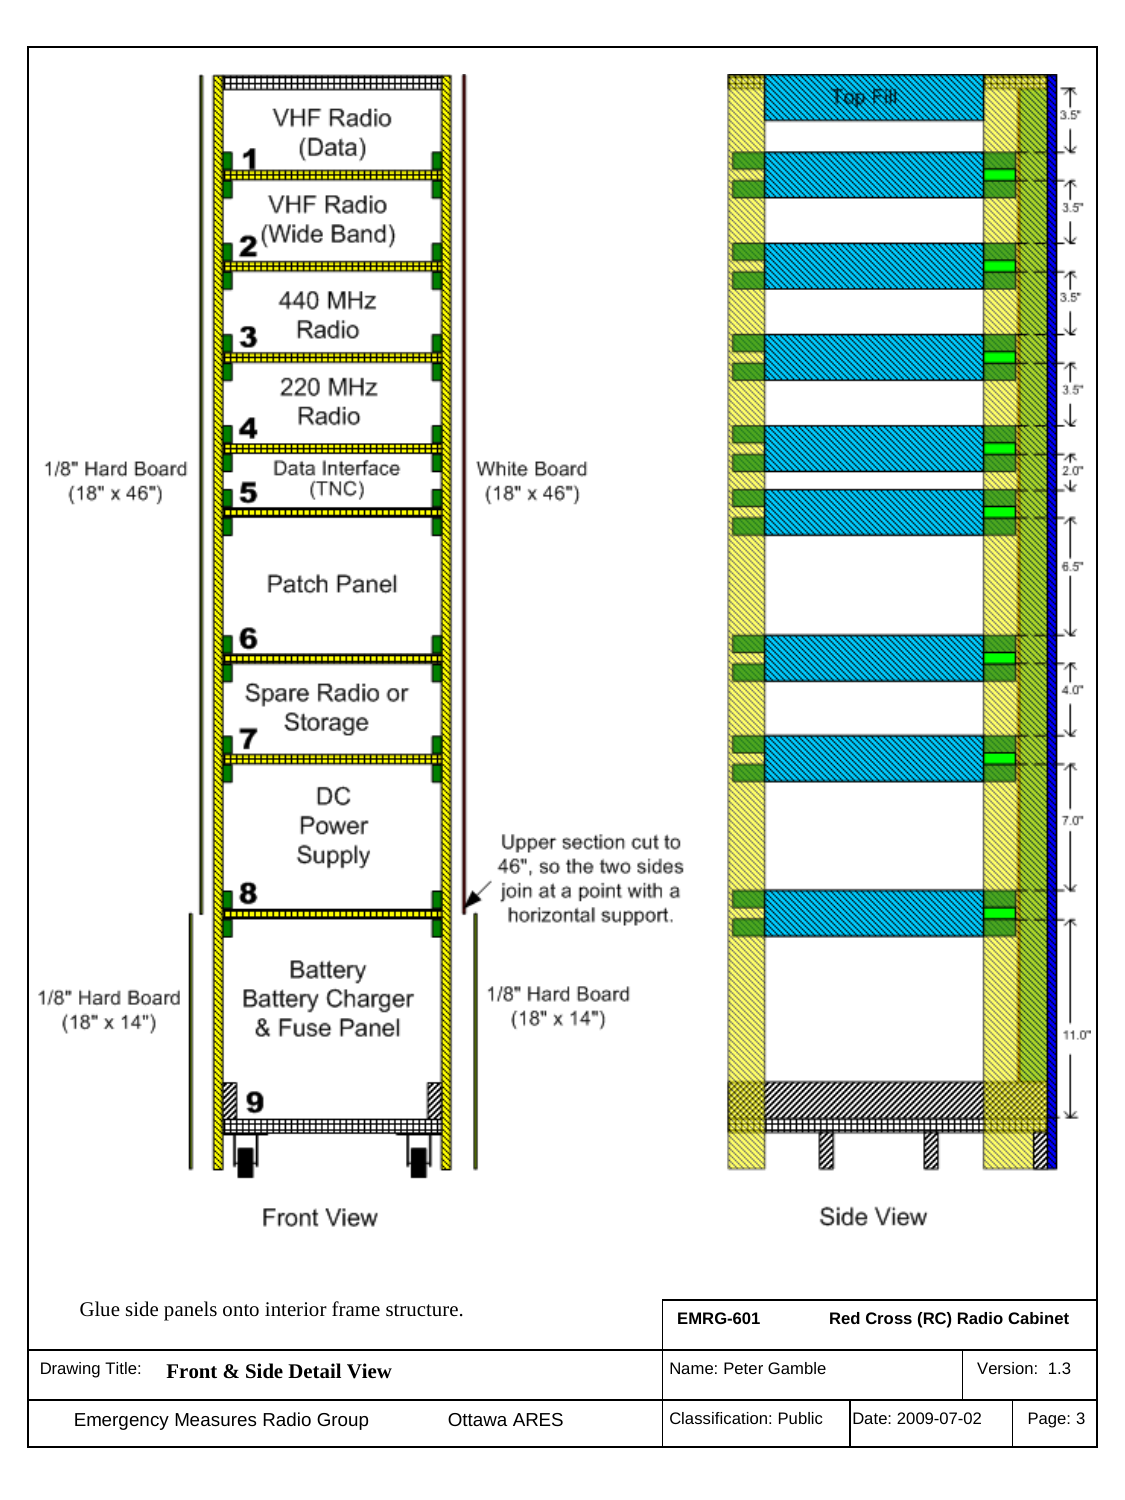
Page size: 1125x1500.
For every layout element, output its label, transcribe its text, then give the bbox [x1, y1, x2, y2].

picture [37, 74, 1091, 1233]
text_box Front & Side Detail View [151, 1350, 407, 1391]
text_box Glue side panels onto interior frame structure. [64, 1287, 479, 1328]
text_box Emergency Measures Radio Group Ottawa ARES [37, 1399, 601, 1447]
text_box Page: <number> [999, 1399, 1101, 1447]
